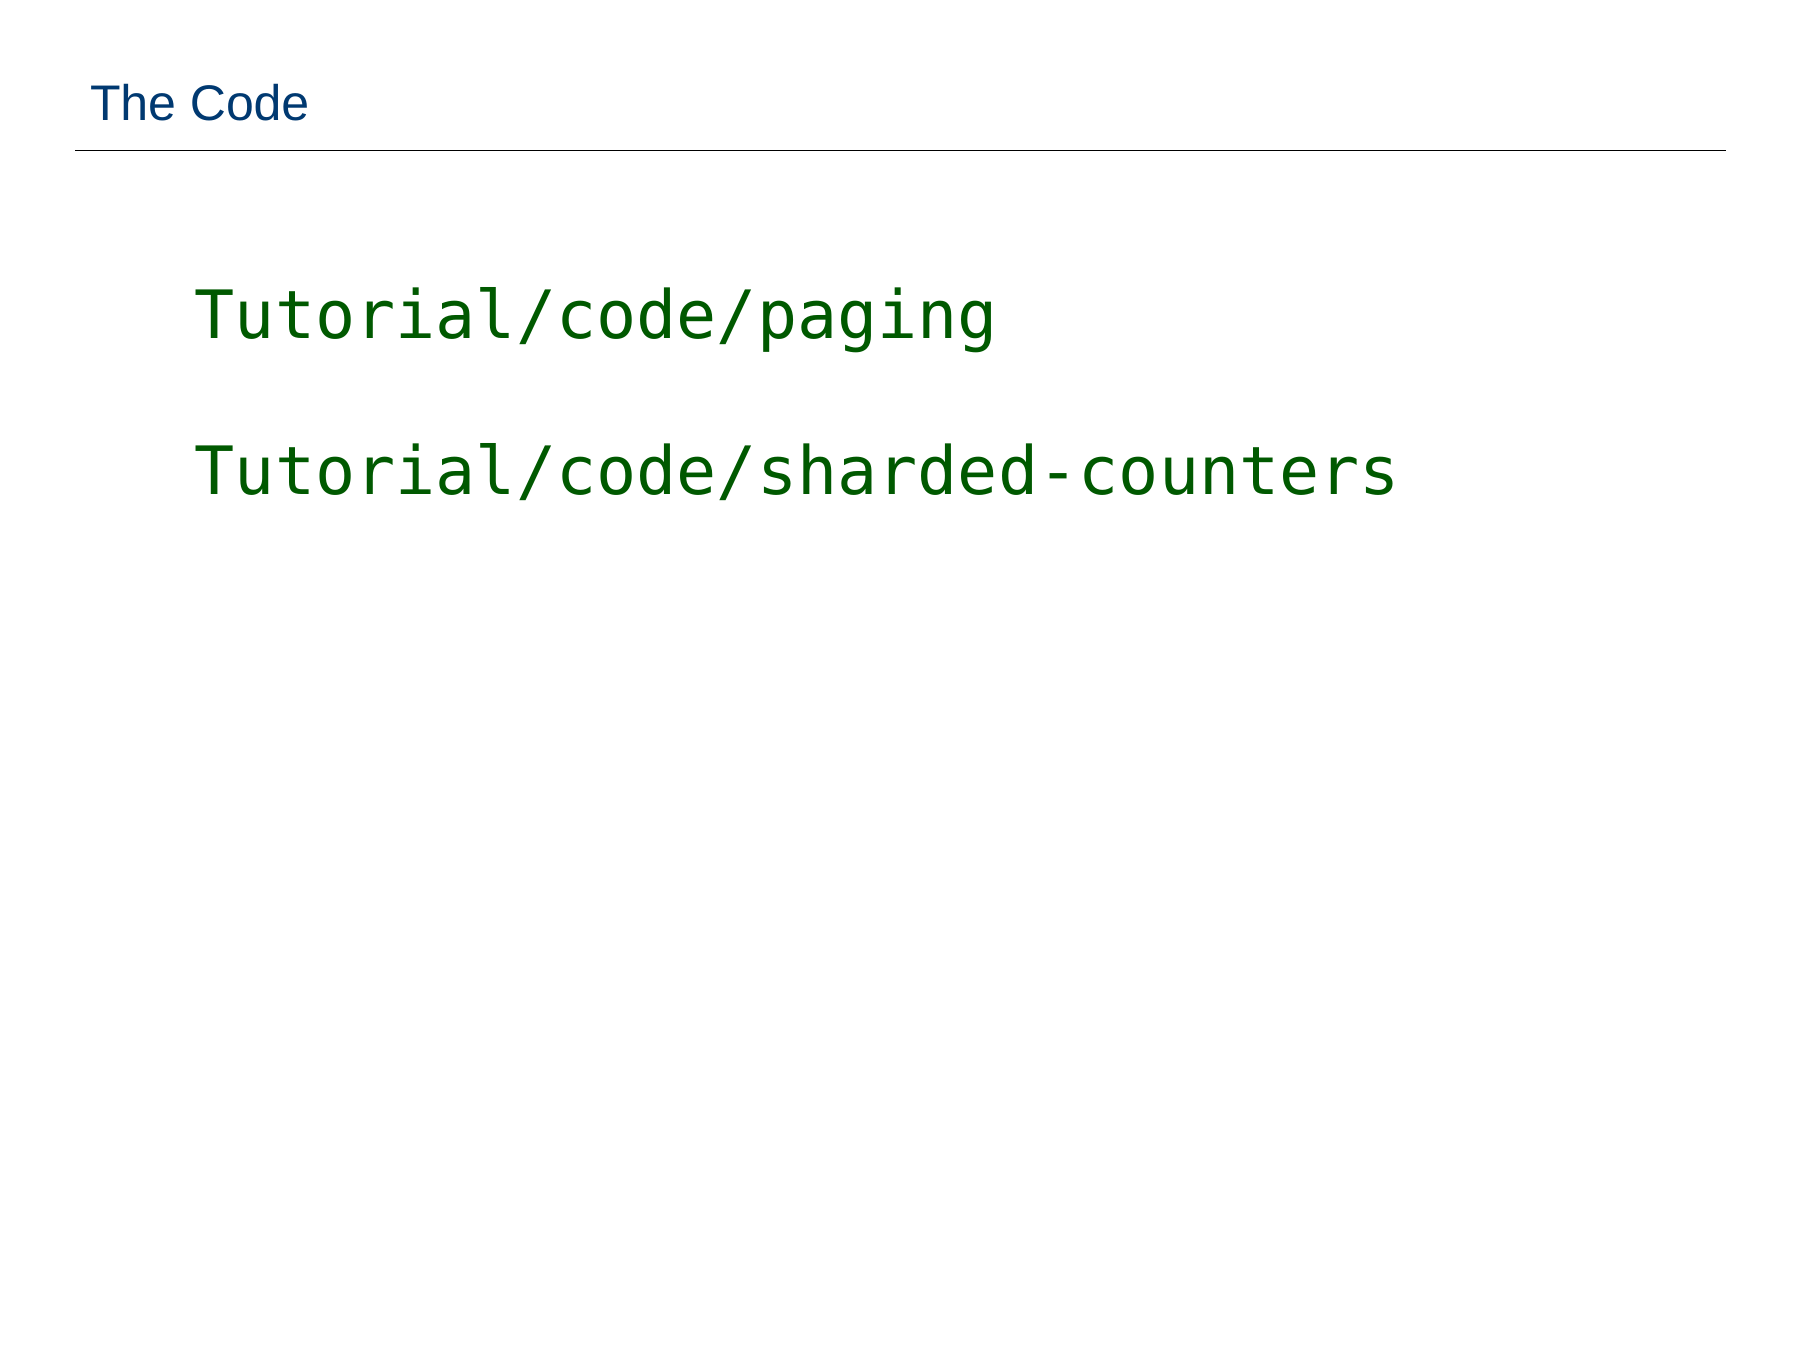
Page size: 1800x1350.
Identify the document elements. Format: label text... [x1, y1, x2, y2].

text_box Tutorial/code/paging Tutorial/code/sharded-counters [180, 269, 1418, 596]
title The Code [90, 61, 1710, 150]
